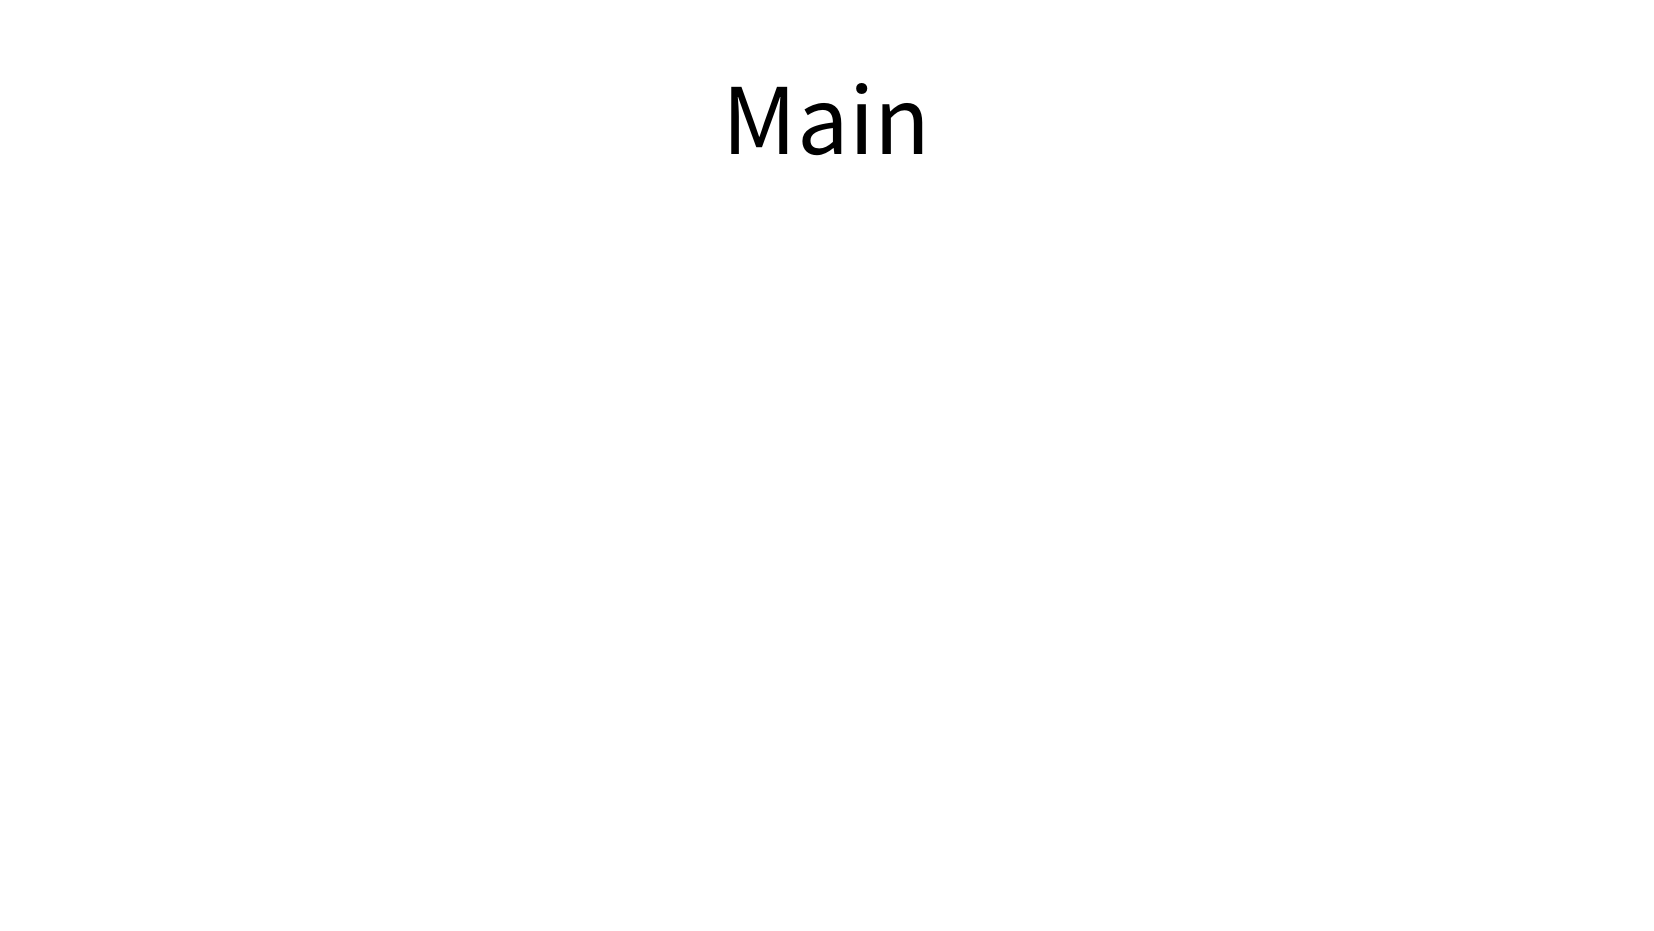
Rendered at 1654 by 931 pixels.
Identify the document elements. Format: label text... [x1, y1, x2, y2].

title Main [82, 37, 1571, 193]
